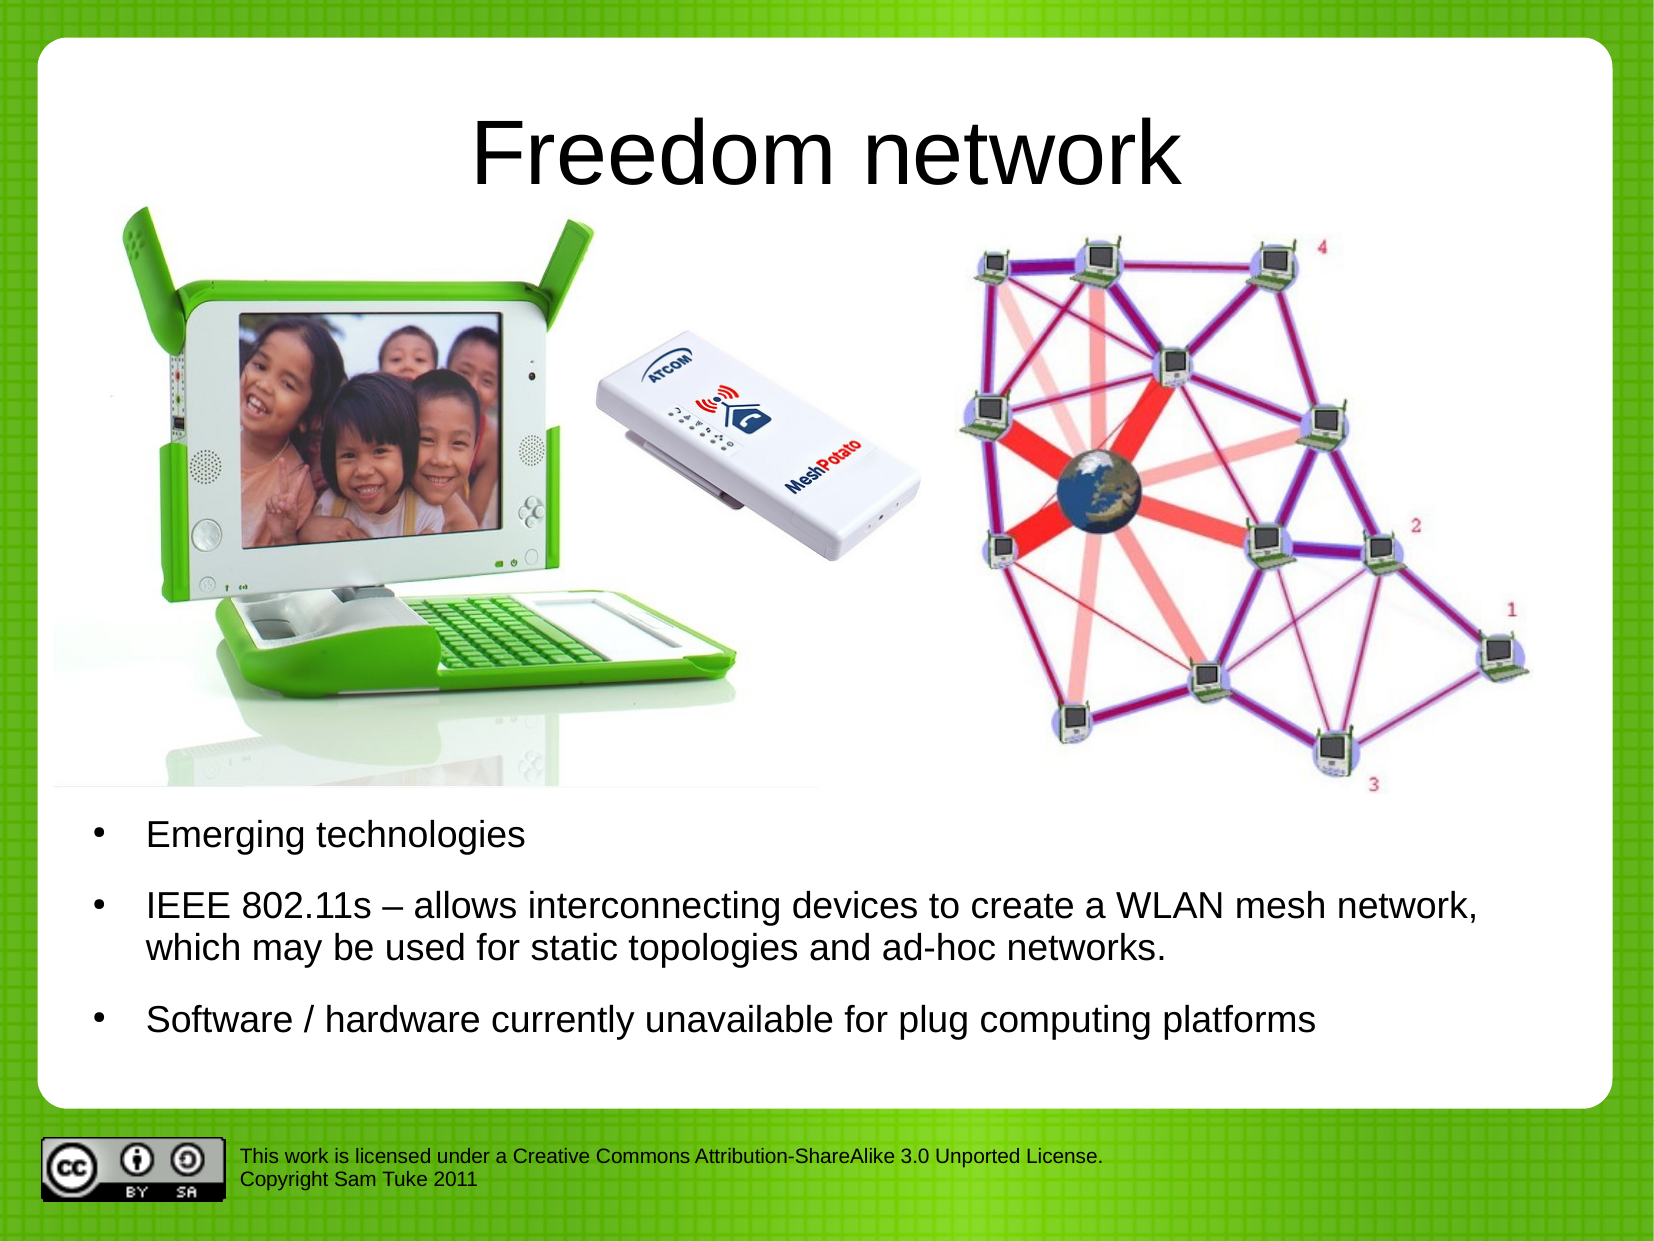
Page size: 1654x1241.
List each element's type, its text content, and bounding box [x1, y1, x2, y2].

list Emerging technologies IEEE 802.11s – allows interconnecting devices to create a WLAN mesh network, which may be used for static topologies and ad-hoc networks. Software / hardware currently unavailable for plug computing platforms [75, 813, 1564, 1059]
picture [0, 0, 1654, 1241]
title Freedom network [82, 49, 1571, 257]
